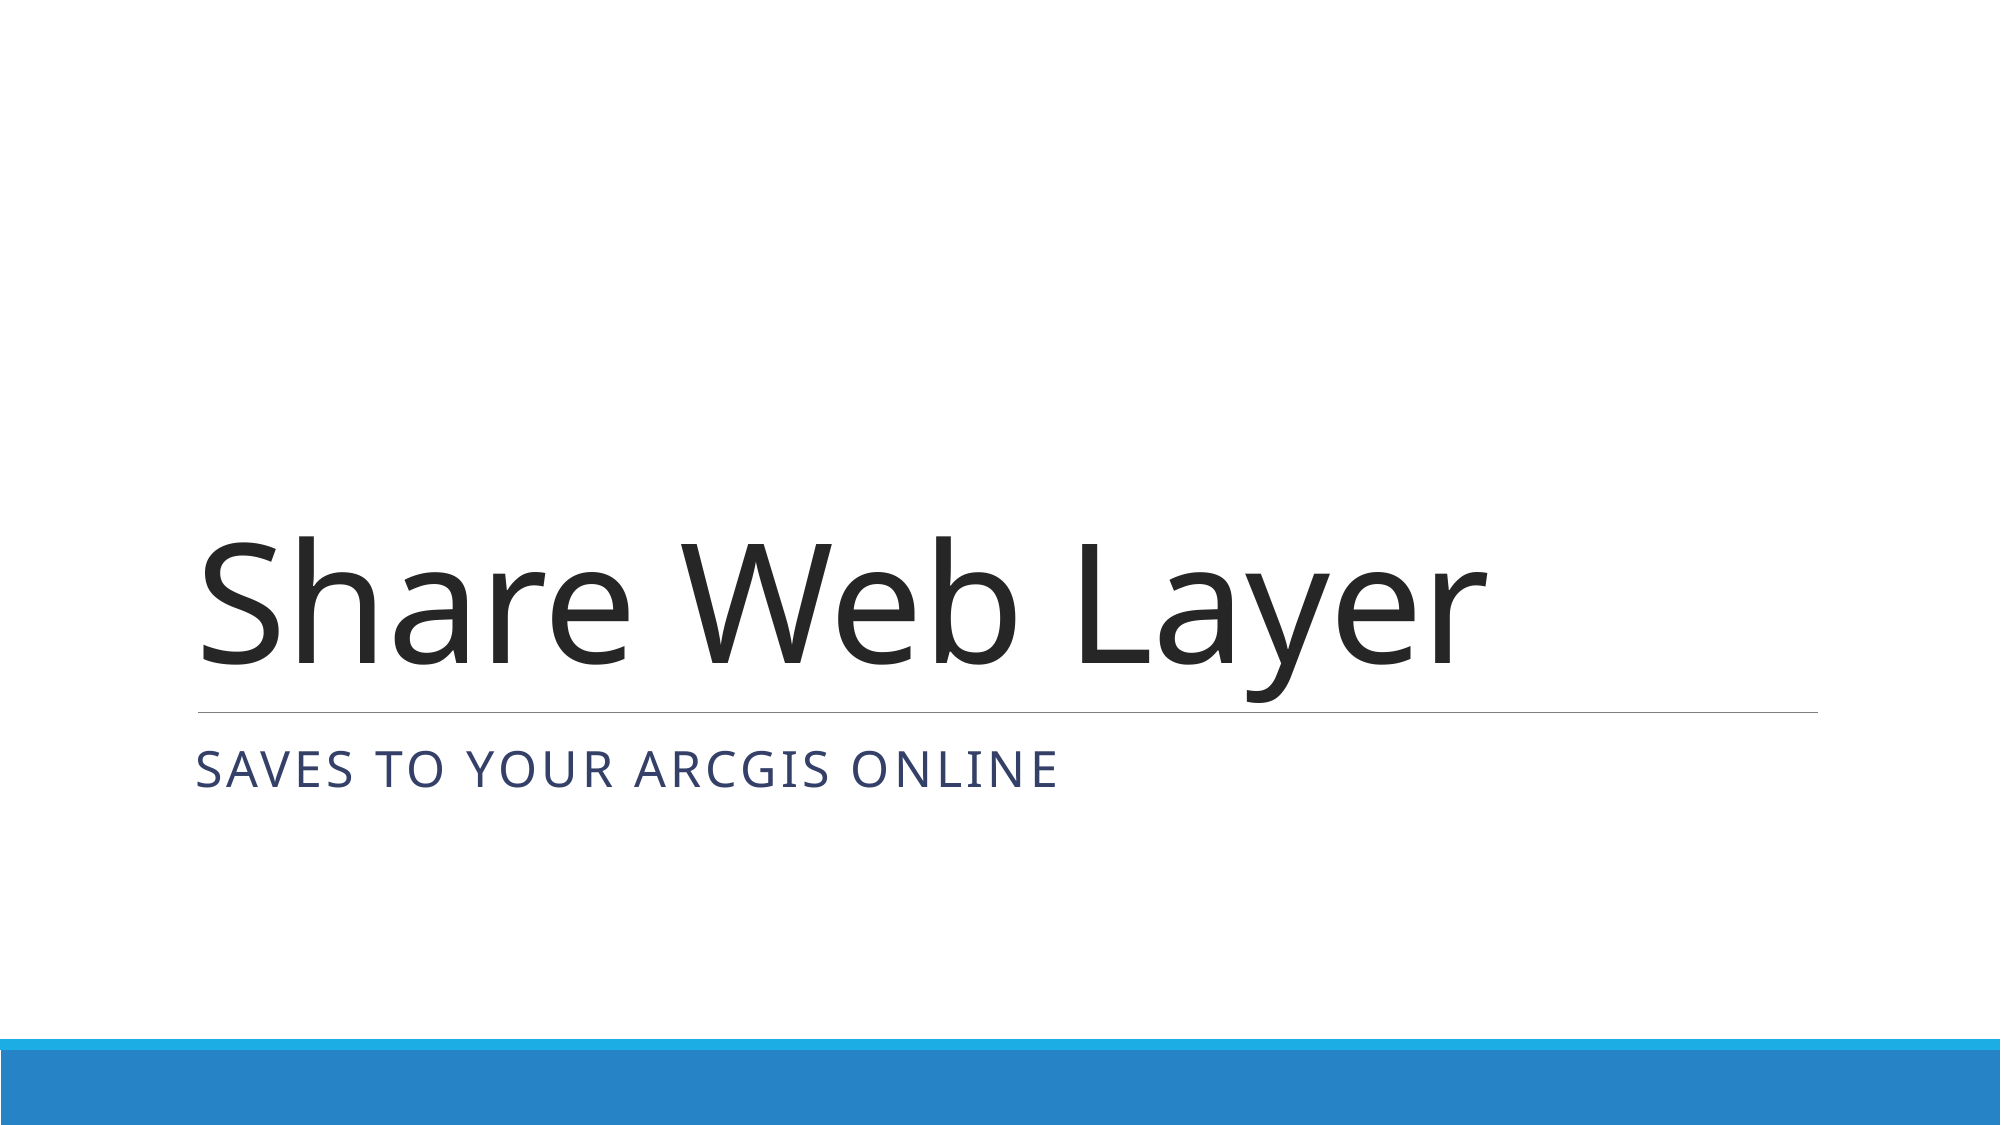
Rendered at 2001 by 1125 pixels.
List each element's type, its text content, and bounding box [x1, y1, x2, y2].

title Share Web Layer [180, 124, 1831, 710]
list Saves to your ArcGIS Online [180, 730, 1831, 919]
